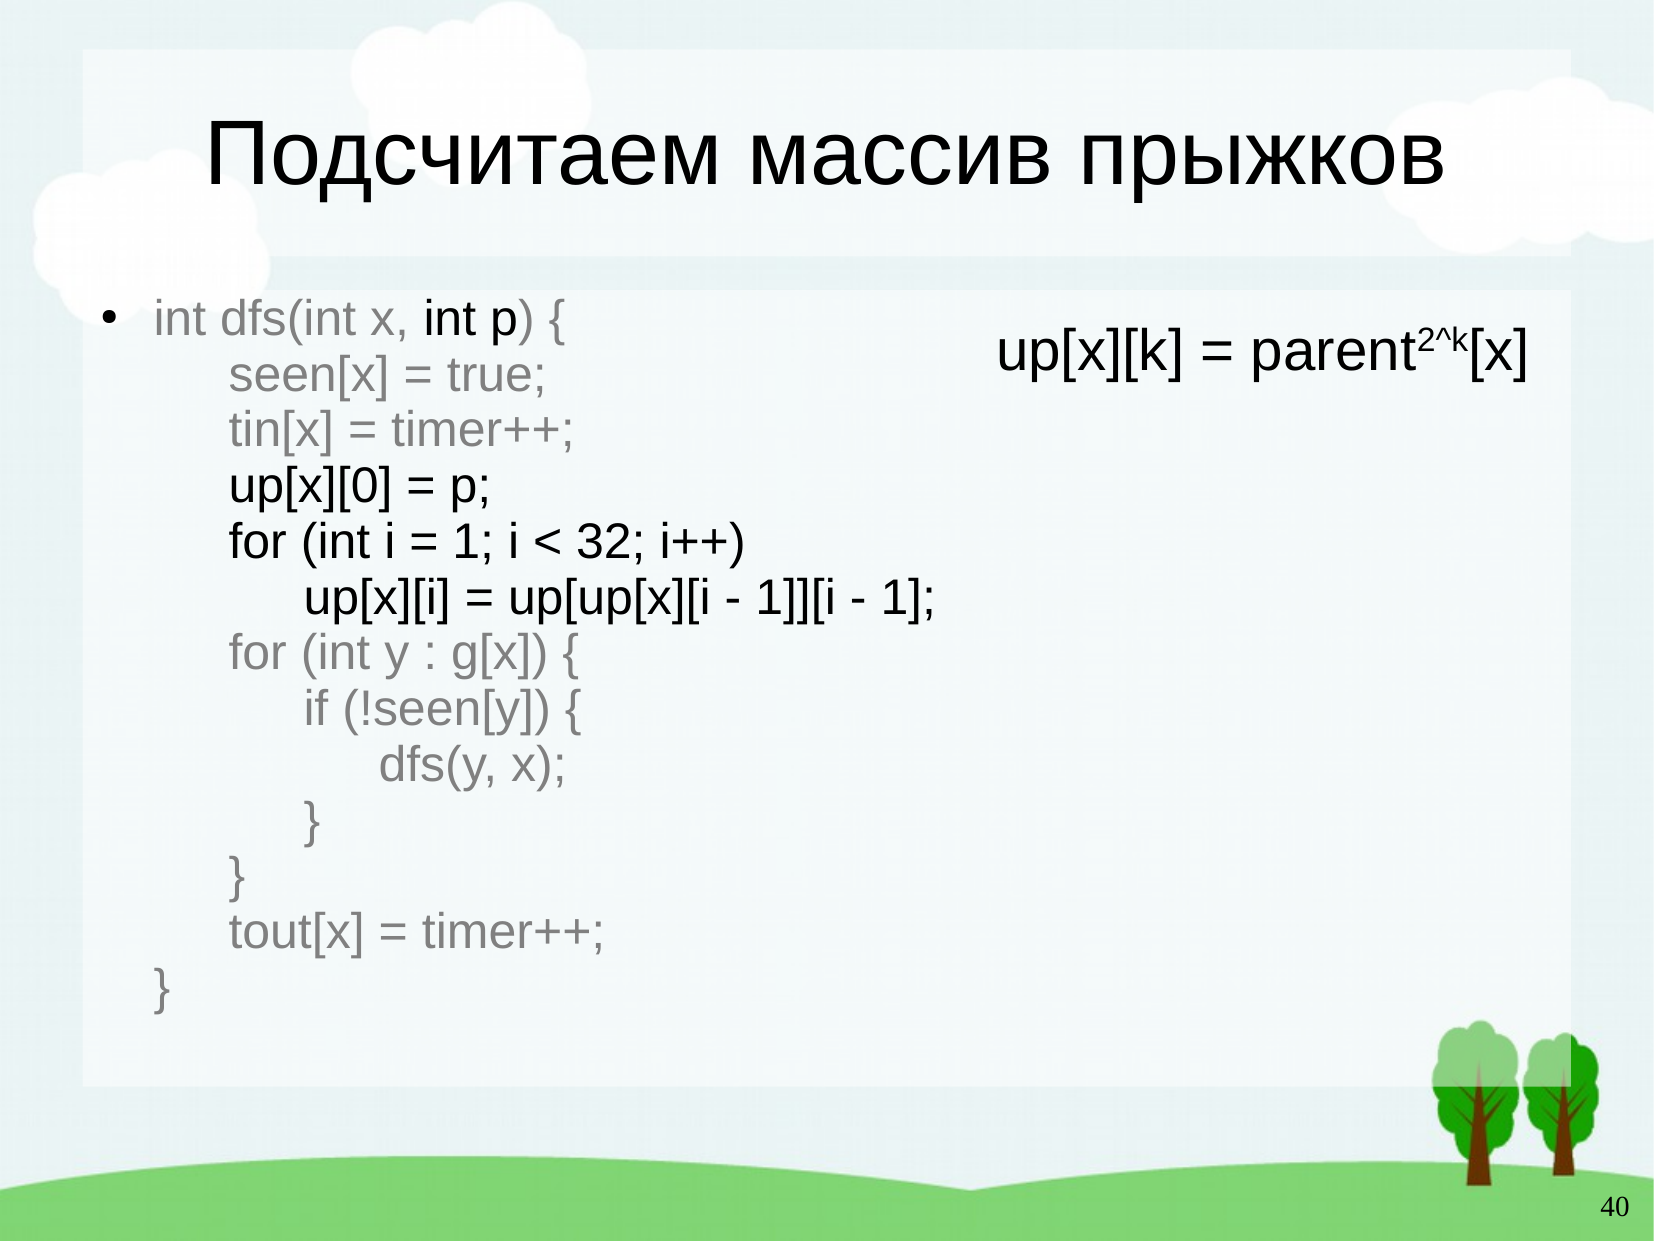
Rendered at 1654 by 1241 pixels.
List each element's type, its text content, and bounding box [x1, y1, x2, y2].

picture [0, 0, 1654, 1241]
title Подсчитаем массив прыжков [82, 49, 1571, 257]
list int dfs(int x, int p) { seen[x] = true; tin[x] = timer++; up[x][0] = p; for (int i = 1; i < 32; i++) up[x][i] = up[up[x][i - 1]][i - 1]; for (int y : g[x]) { if (!seen[y]) { dfs(y, x); } } tout[x] = timer++; } [82, 290, 1571, 1087]
text_box up[x][k] = parent2^k[x] [981, 310, 1546, 391]
